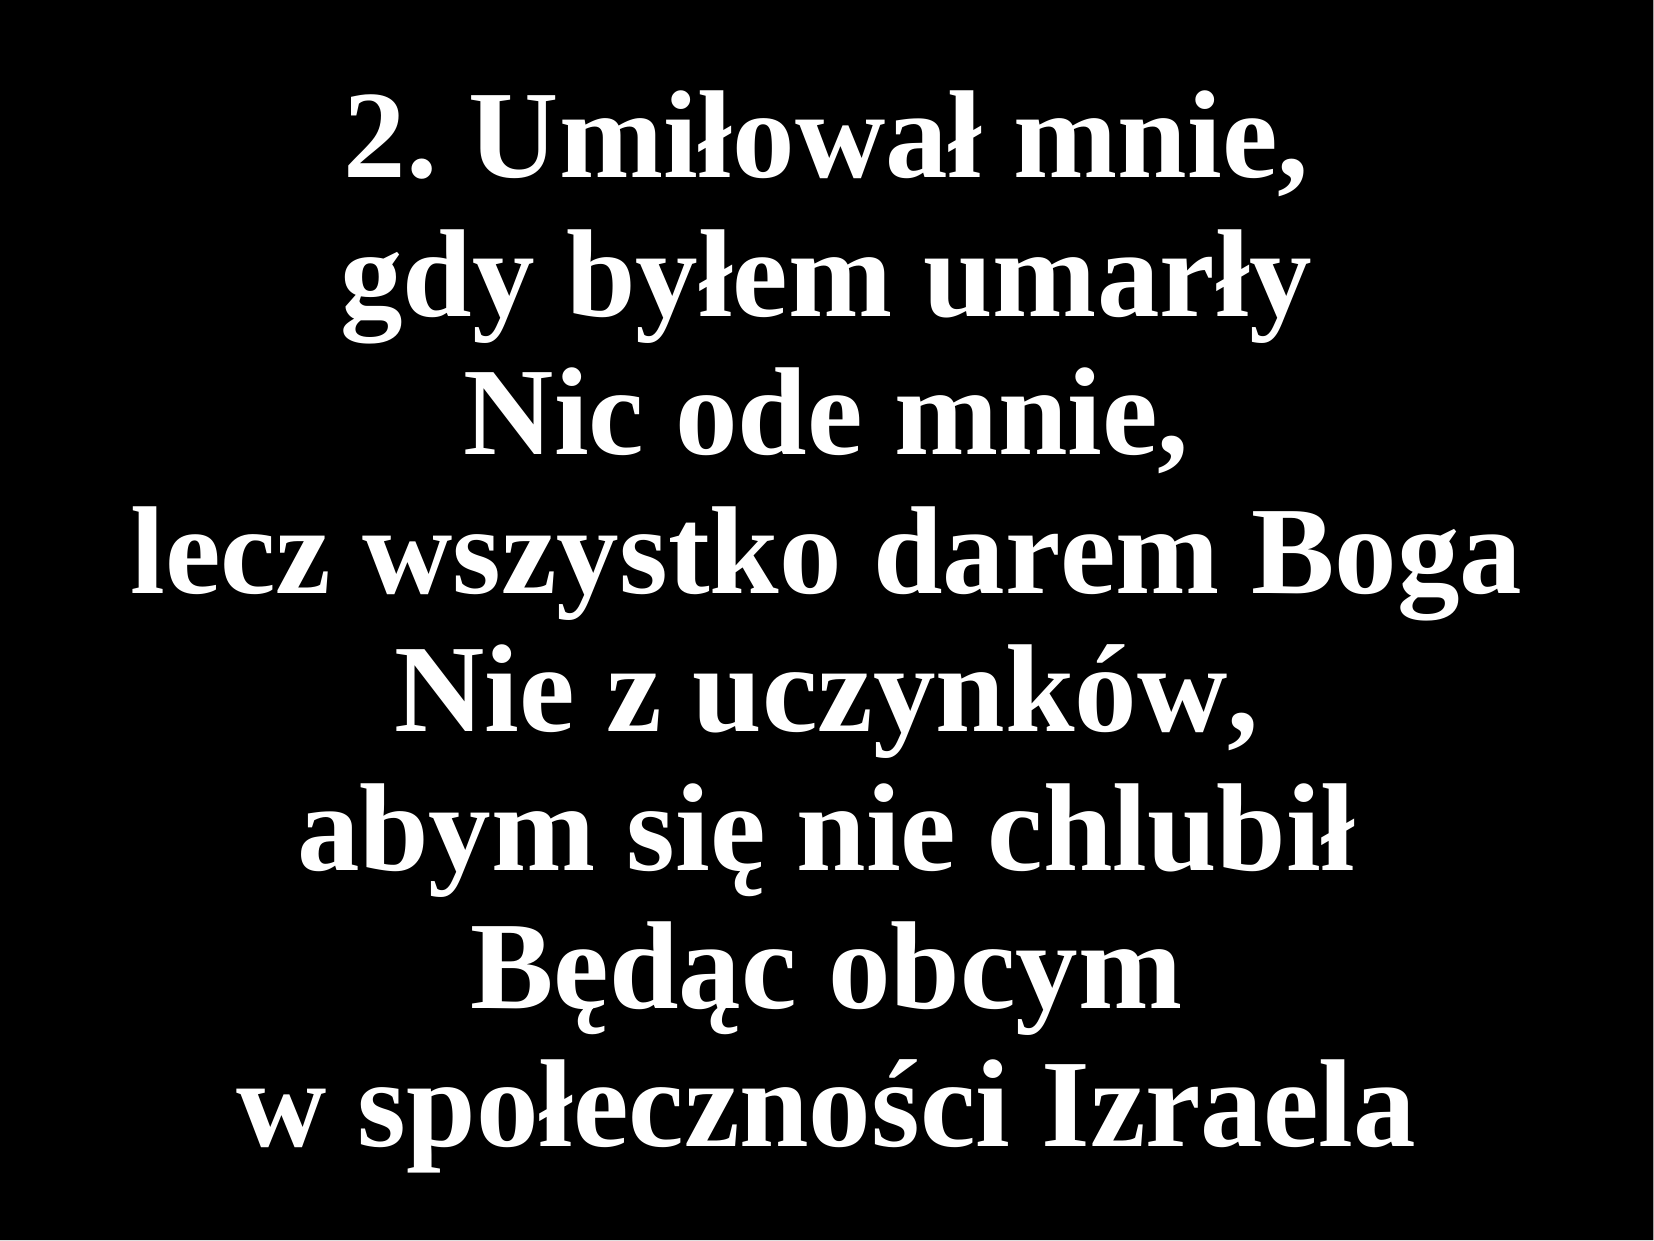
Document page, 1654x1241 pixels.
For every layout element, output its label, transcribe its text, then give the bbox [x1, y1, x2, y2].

title 2. Umiłował mnie, gdy byłem umarły Nic ode mnie, lecz wszystko darem Boga Nie z uczynków, abym się nie chlubił Będąc obcym w społeczności Izraela [0, 0, 1654, 1241]
